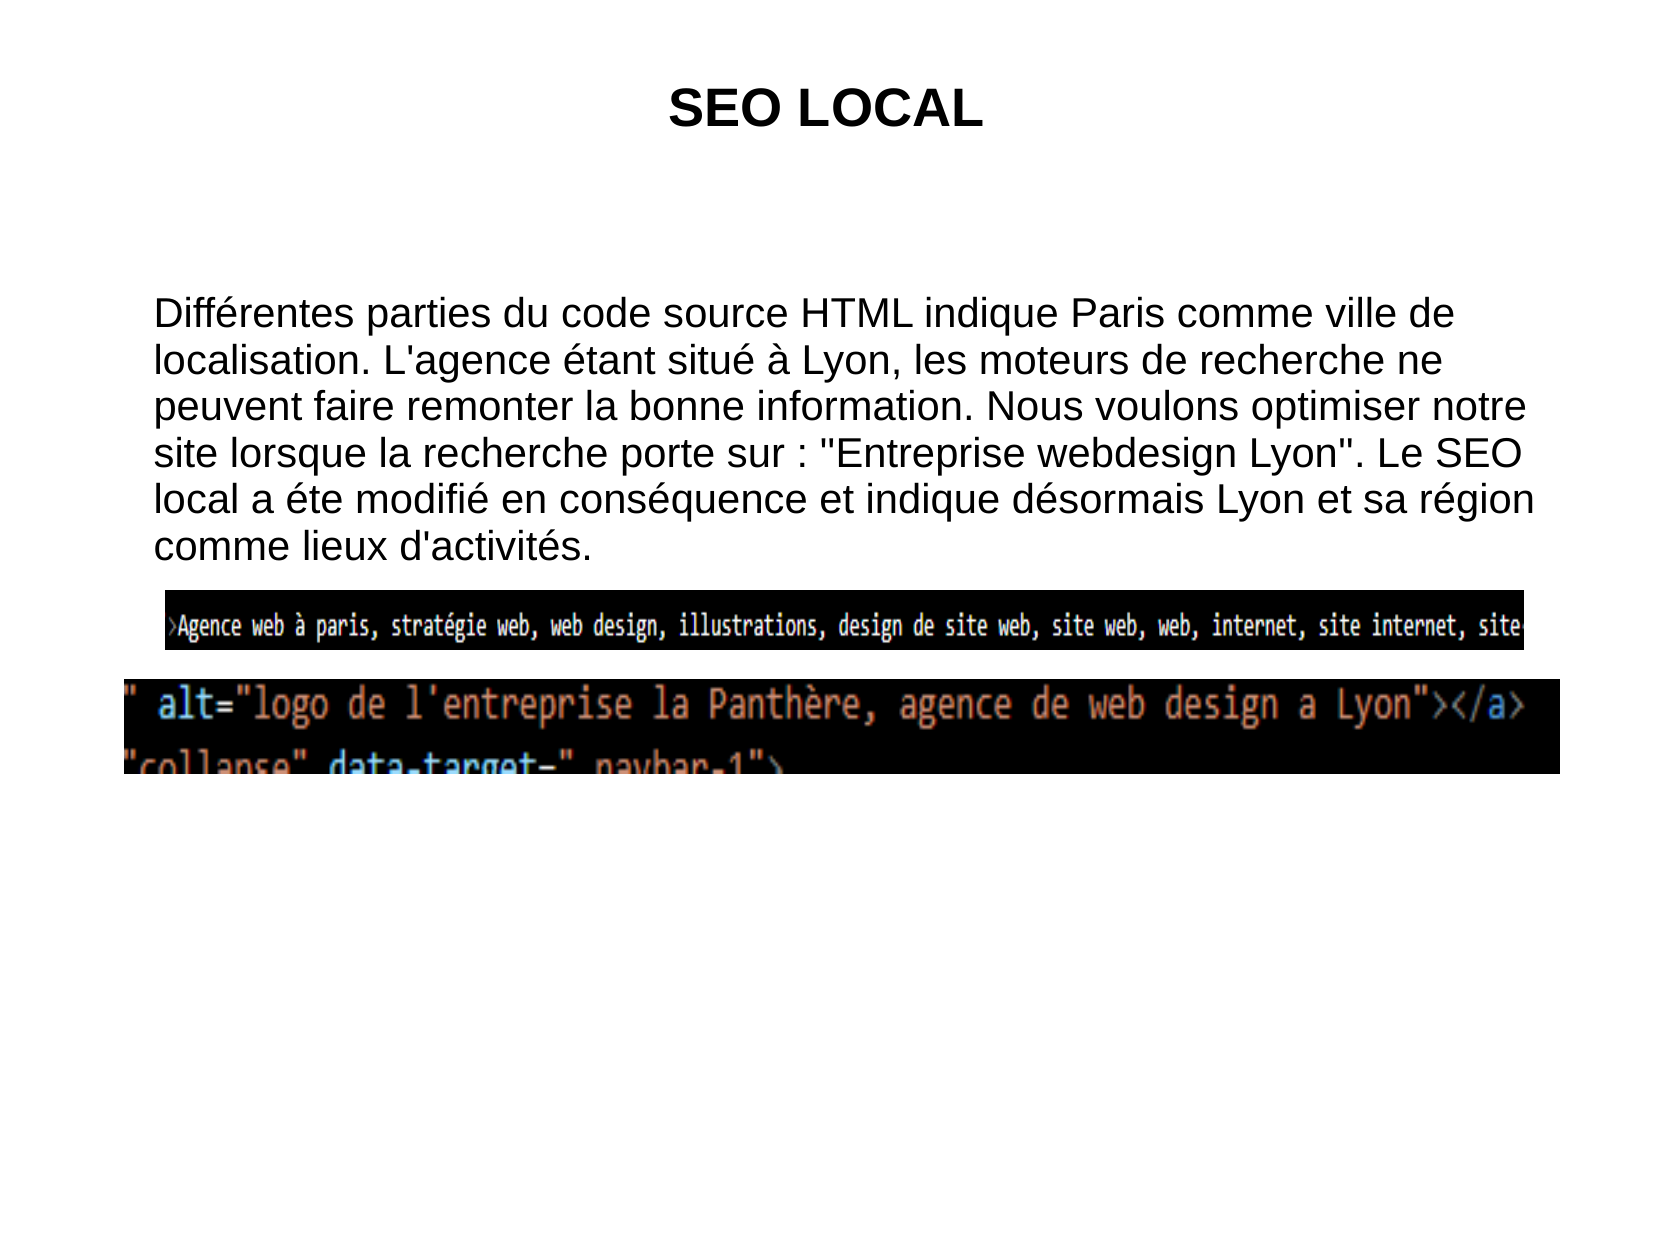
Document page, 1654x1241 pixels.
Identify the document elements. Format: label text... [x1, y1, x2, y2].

picture [165, 590, 1524, 650]
title SEO LOCAL [82, 49, 1571, 166]
picture [124, 679, 1560, 774]
list Différentes parties du code source HTML indique Paris comme ville de localisation. L'agence étant situé à Lyon, les moteurs de recherche ne peuvent faire remonter la bonne information. Nous voulons optimiser notre site lorsque la recherche porte sur : ''Entreprise webdesign Lyon''. Le SEO local a éte modifié en conséquence et indique désormais Lyon et sa région comme lieux d'activités. [82, 290, 1571, 1109]
